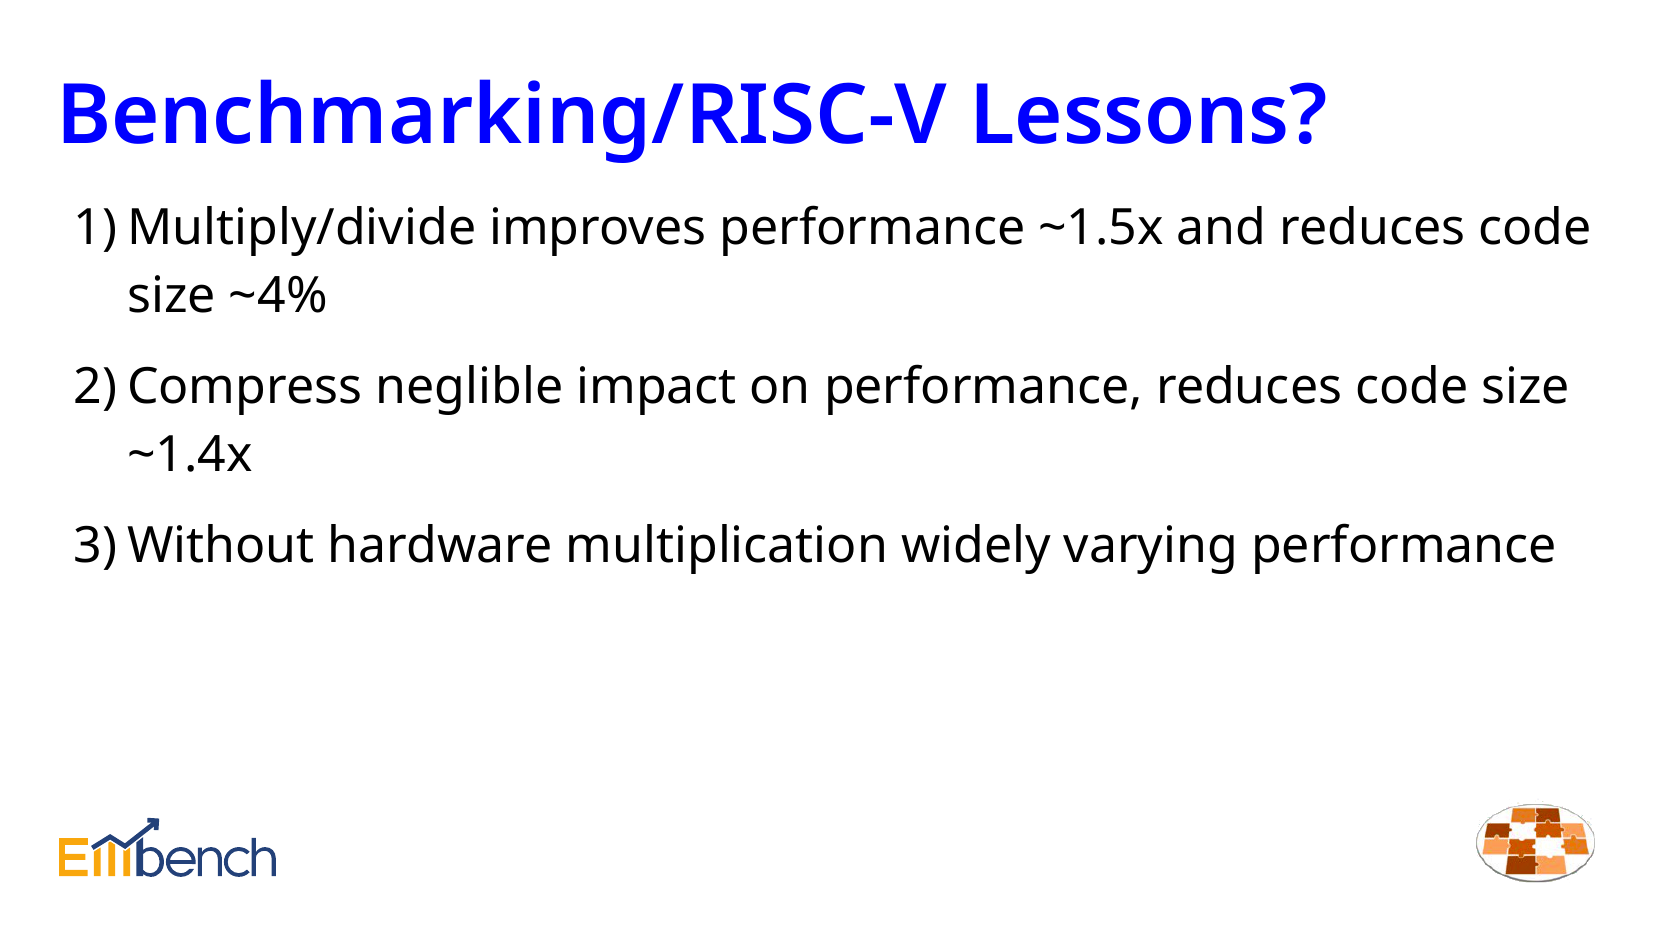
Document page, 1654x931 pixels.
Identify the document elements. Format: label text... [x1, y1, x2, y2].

picture [1476, 809, 1595, 883]
title Benchmarking/RISC-V Lessons? [56, 49, 1597, 173]
list Multiply/divide improves performance ~1.5x and reduces code size ~4% Compress neglible impact on performance, reduces code size ~1.4x Without hardware multiplication widely varying performance [56, 190, 1598, 809]
